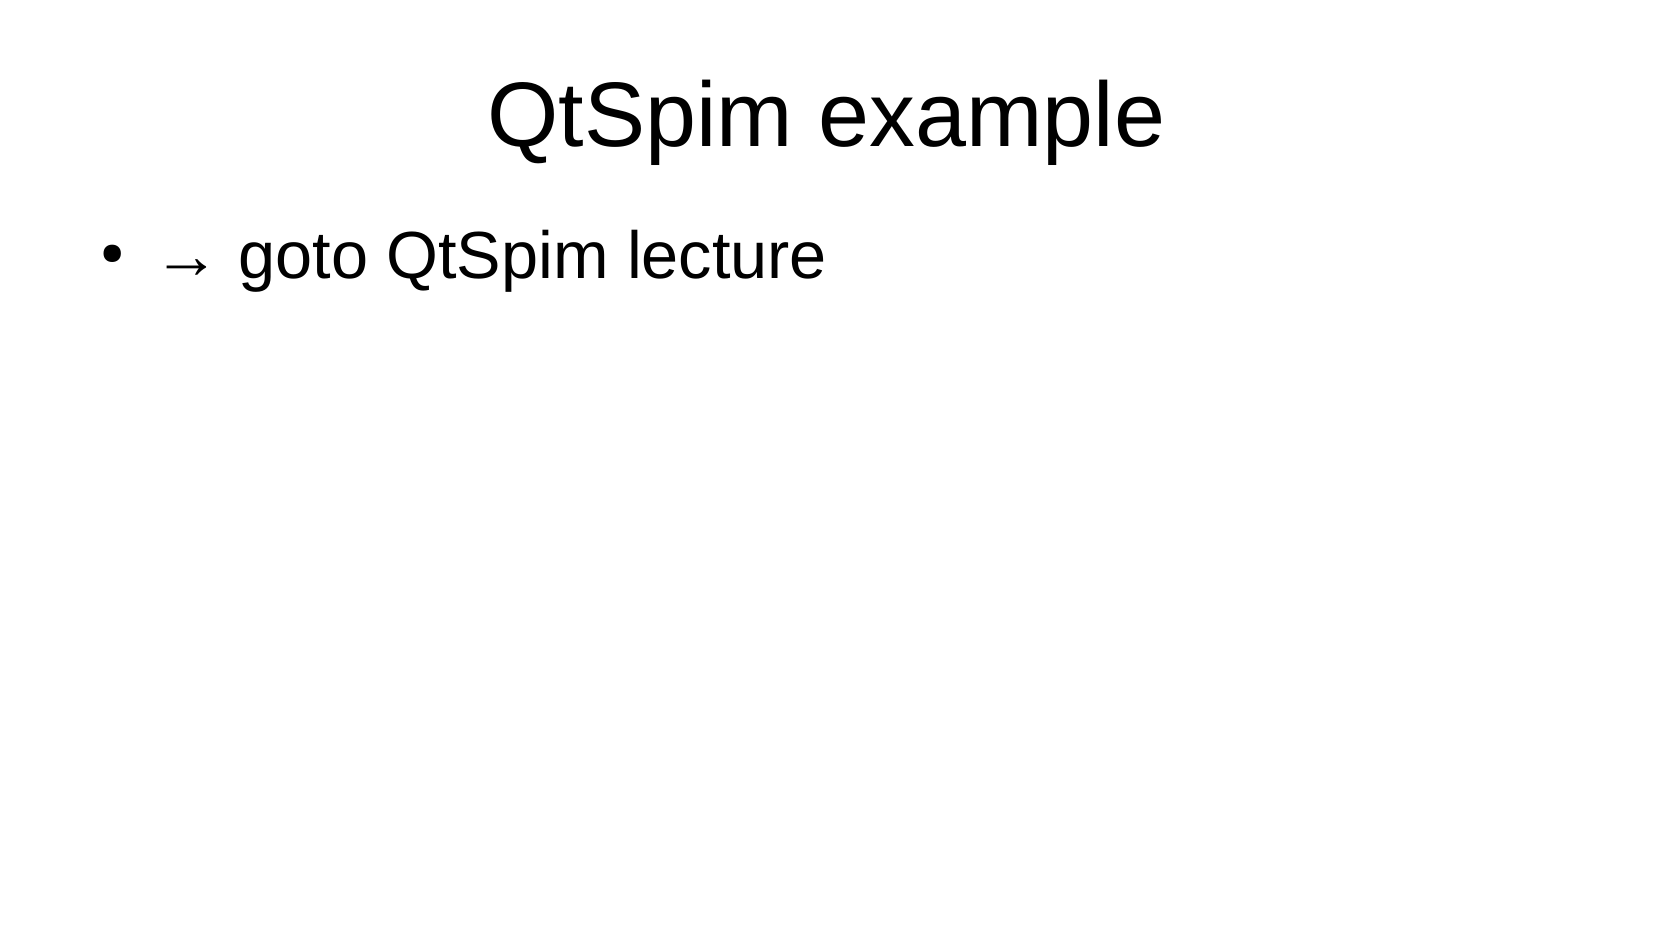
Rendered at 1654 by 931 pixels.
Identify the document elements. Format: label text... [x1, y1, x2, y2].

list → goto QtSpim lecture [82, 217, 1571, 758]
title QtSpim example [82, 37, 1571, 193]
